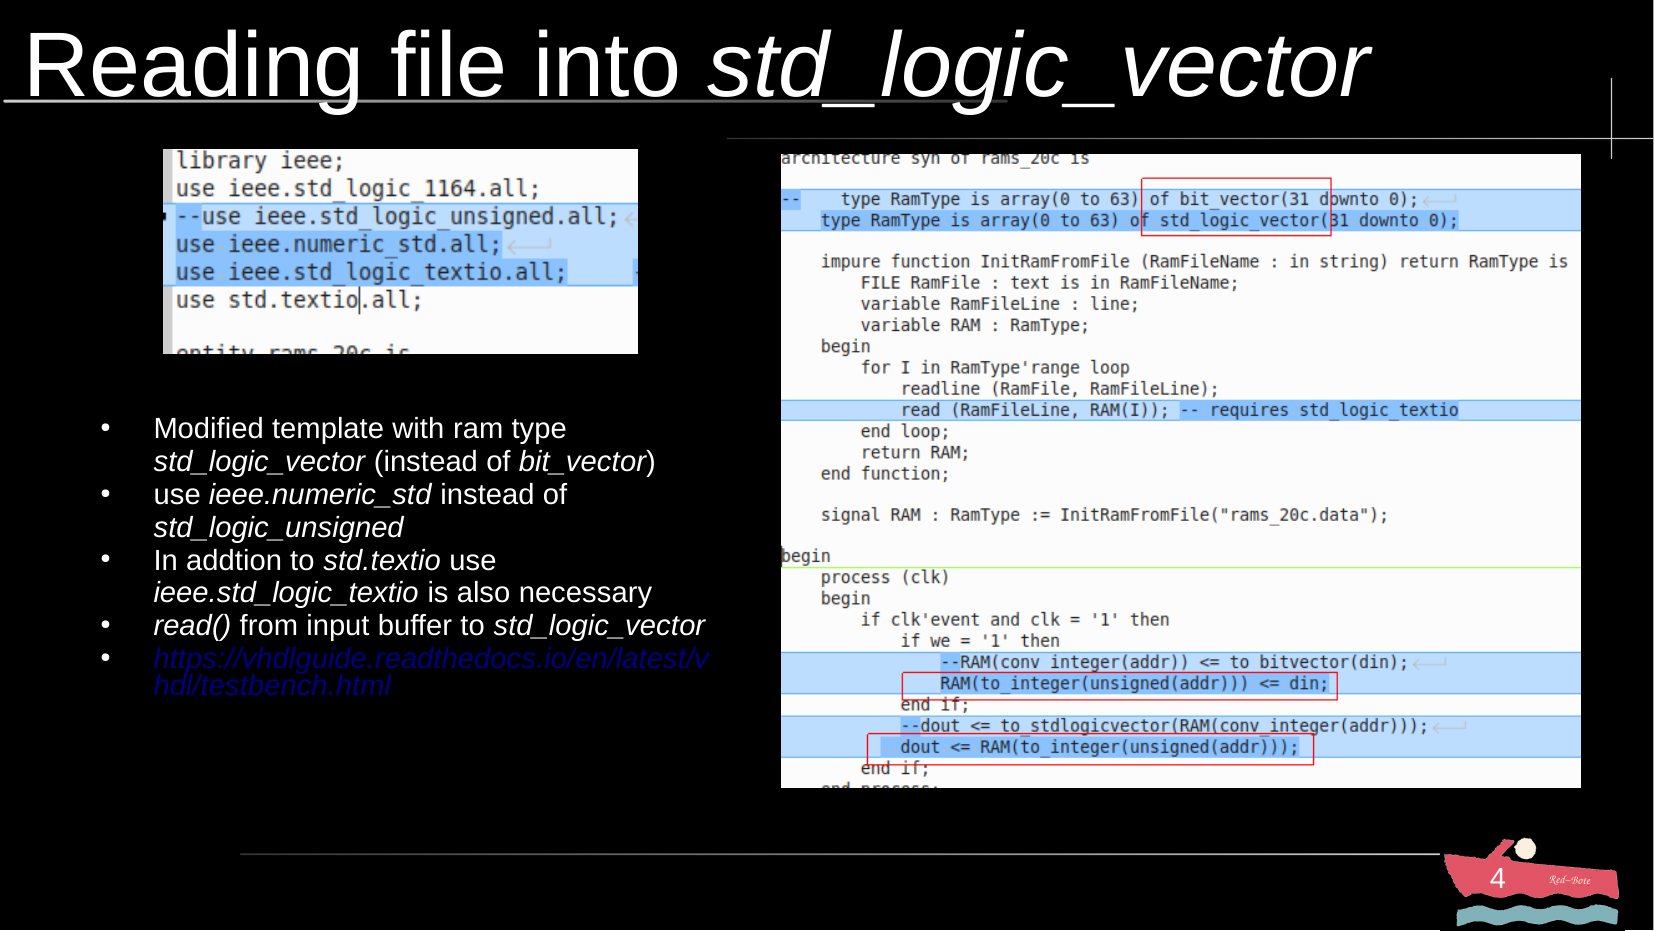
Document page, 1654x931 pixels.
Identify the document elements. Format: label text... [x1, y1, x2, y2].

picture [781, 154, 1581, 788]
picture [163, 149, 638, 354]
list Modified template with ram type std_logic_vector (instead of bit_vector) use ieee.numeric_std instead of std_logic_unsigned In addtion to std.textio use ieee.std_logic_textio is also necessary read() from input buffer to std_logic_vector https://vhdlguide.readthedocs.io/en/latest/vhdl/testbench.html [82, 412, 713, 798]
title Reading file into std_logic_vector [23, 11, 1589, 119]
picture [1440, 830, 1625, 931]
